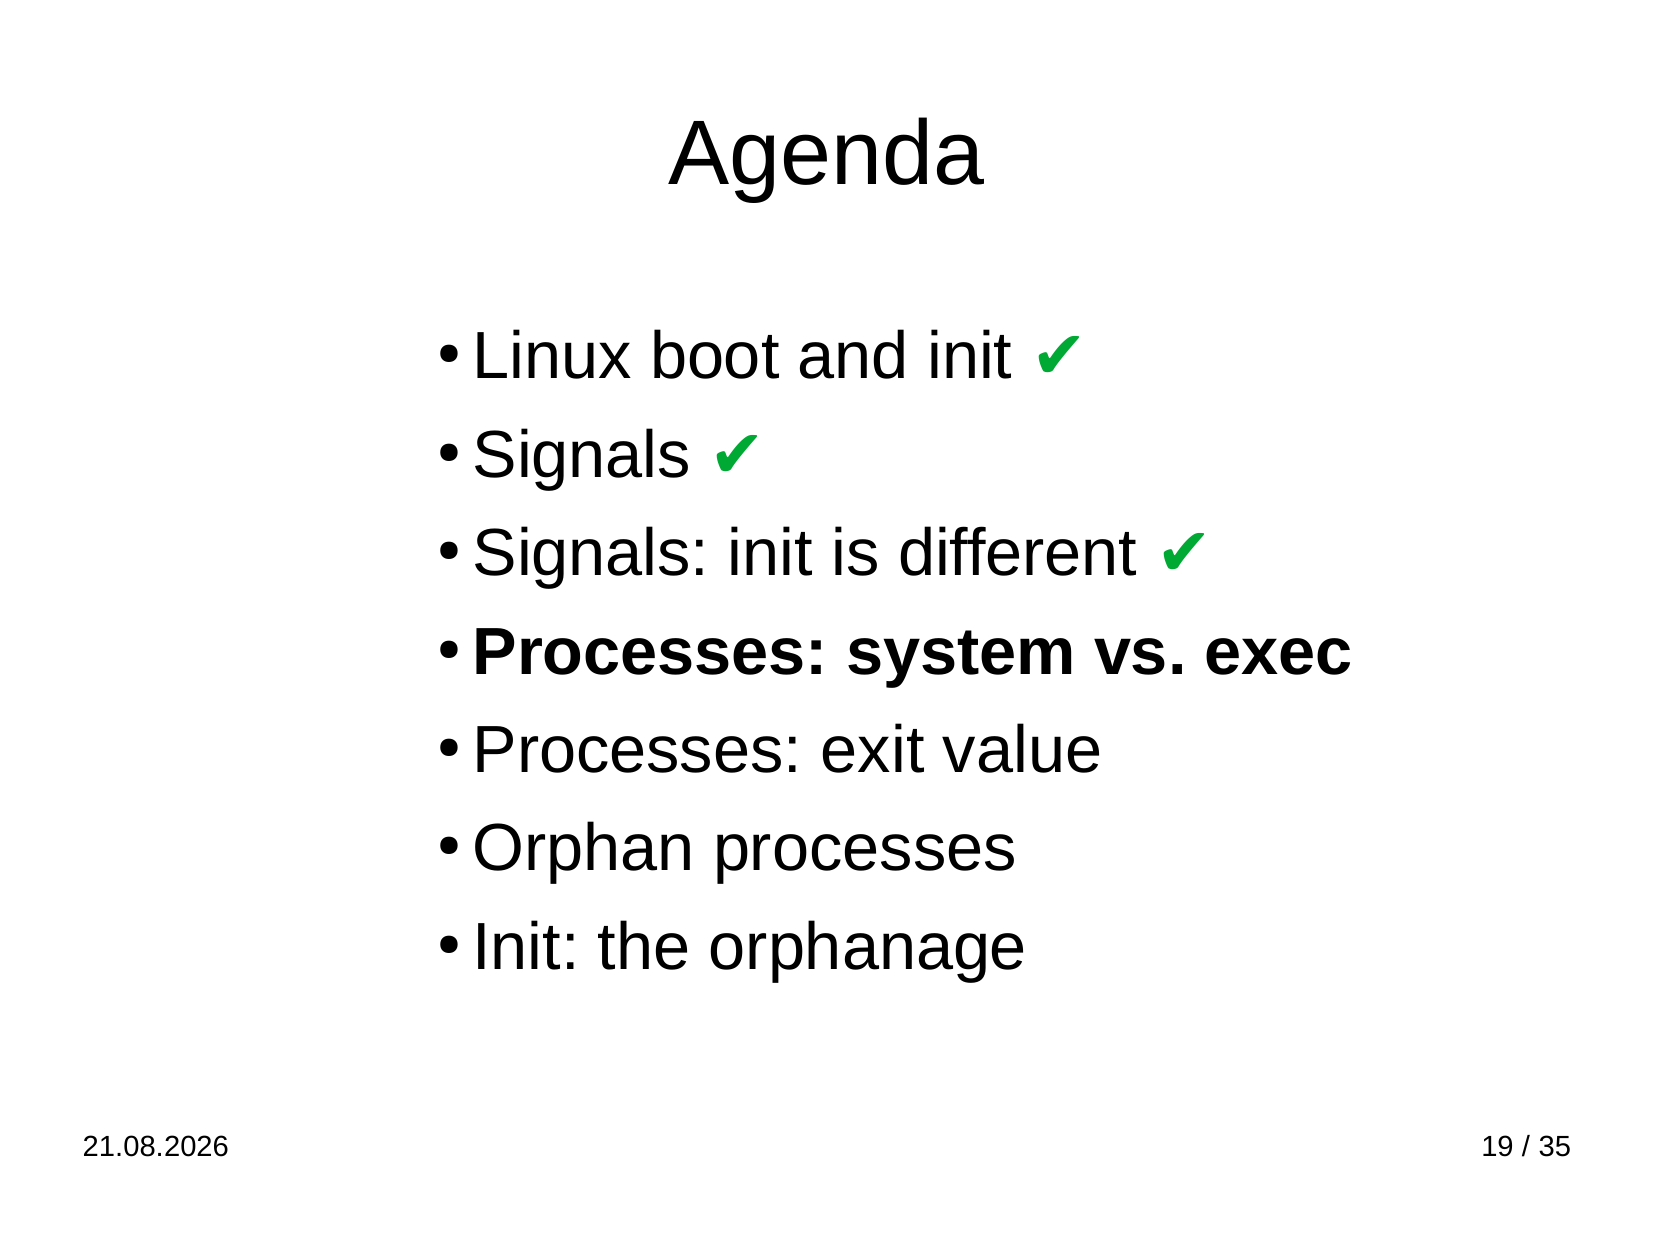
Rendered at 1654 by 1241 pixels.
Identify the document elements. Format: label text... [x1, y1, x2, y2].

subtitle Linux boot and init ✔ Signals ✔ Signals: init is different ✔ Processes: system vs. exec Processes: exit value Orphan processes Init: the orphanage [437, 266, 1359, 1134]
title Agenda [82, 49, 1571, 257]
